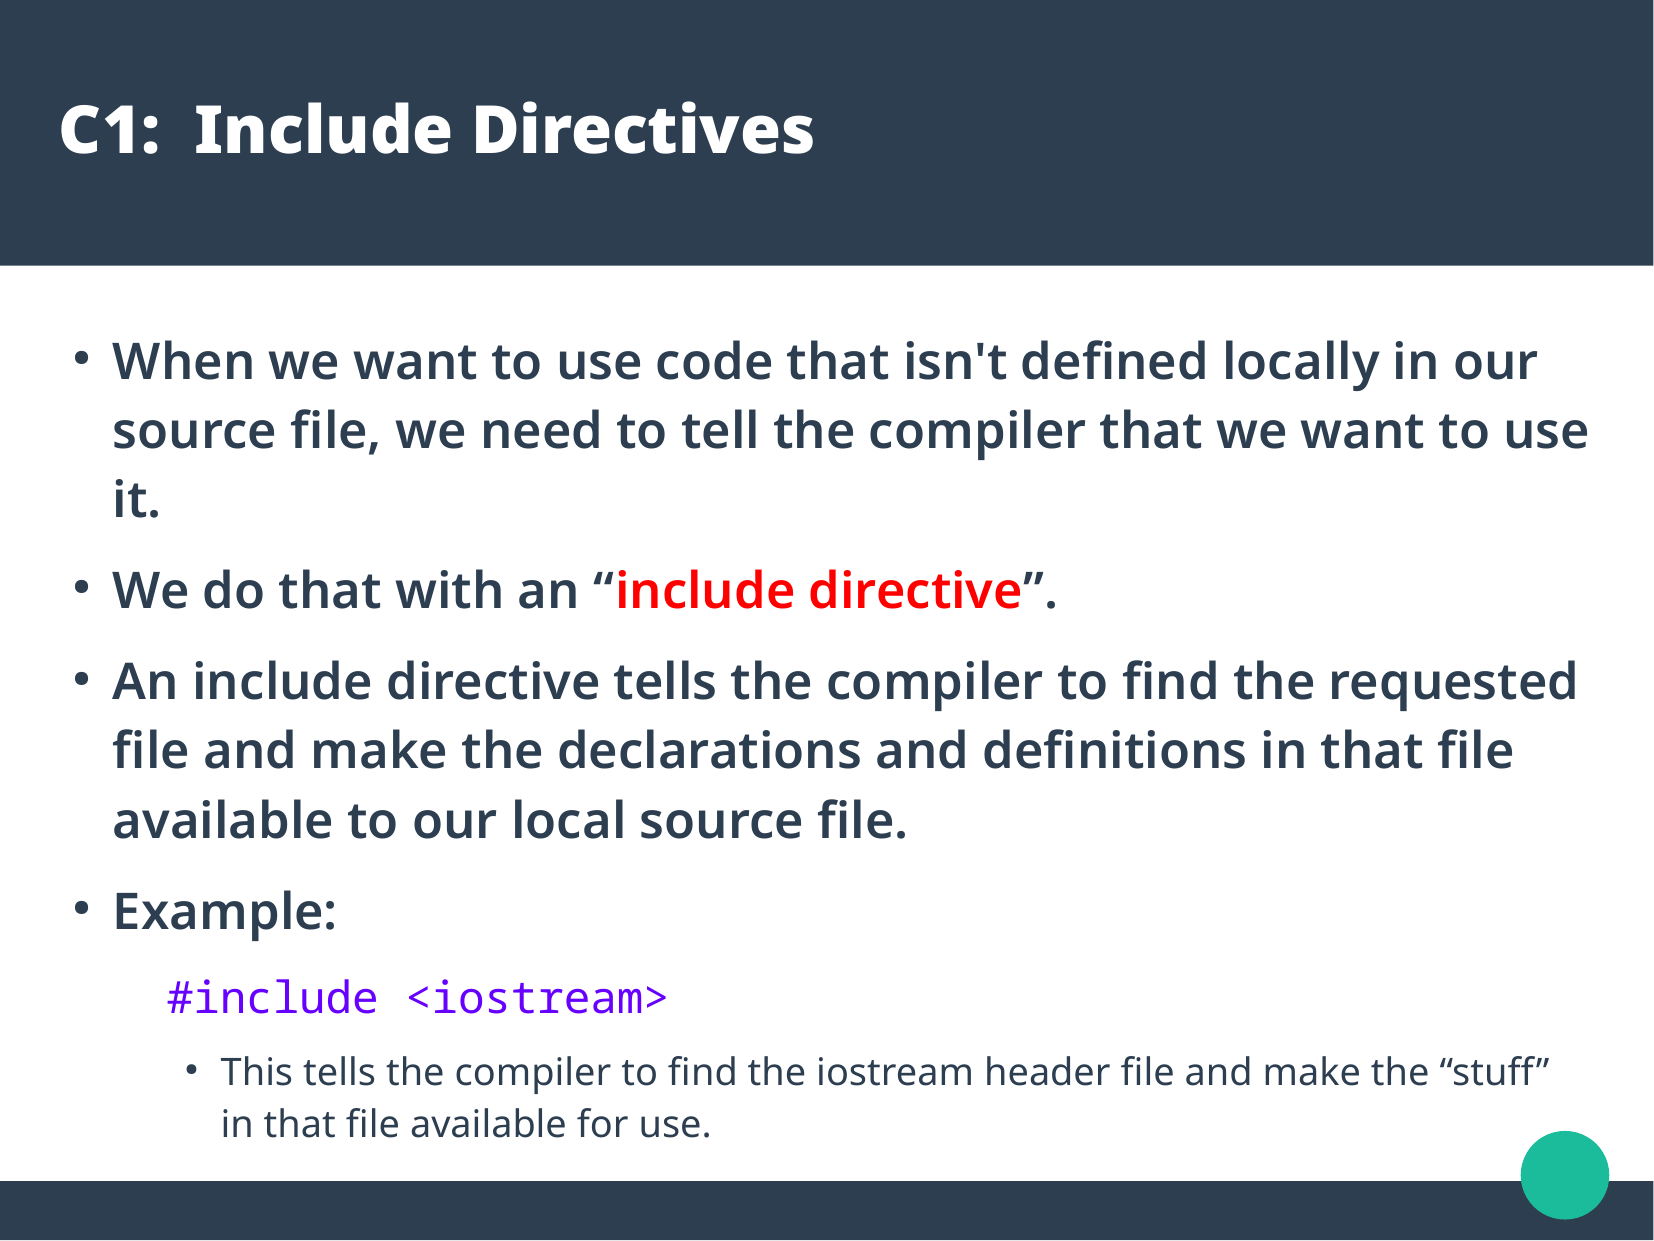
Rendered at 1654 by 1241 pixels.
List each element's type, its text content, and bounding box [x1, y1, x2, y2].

list When we want to use code that isn't defined locally in our source file, we need to tell the compiler that we want to use it. We do that with an “include directive”. An include directive tells the compiler to find the requested file and make the declarations and definitions in that file available to our local source file. Example: #include <iostream> This tells the compiler to find the iostream header file and make the “stuff” in that file available for use. [59, 324, 1595, 1152]
title C1: Include Directives [59, 49, 1595, 207]
